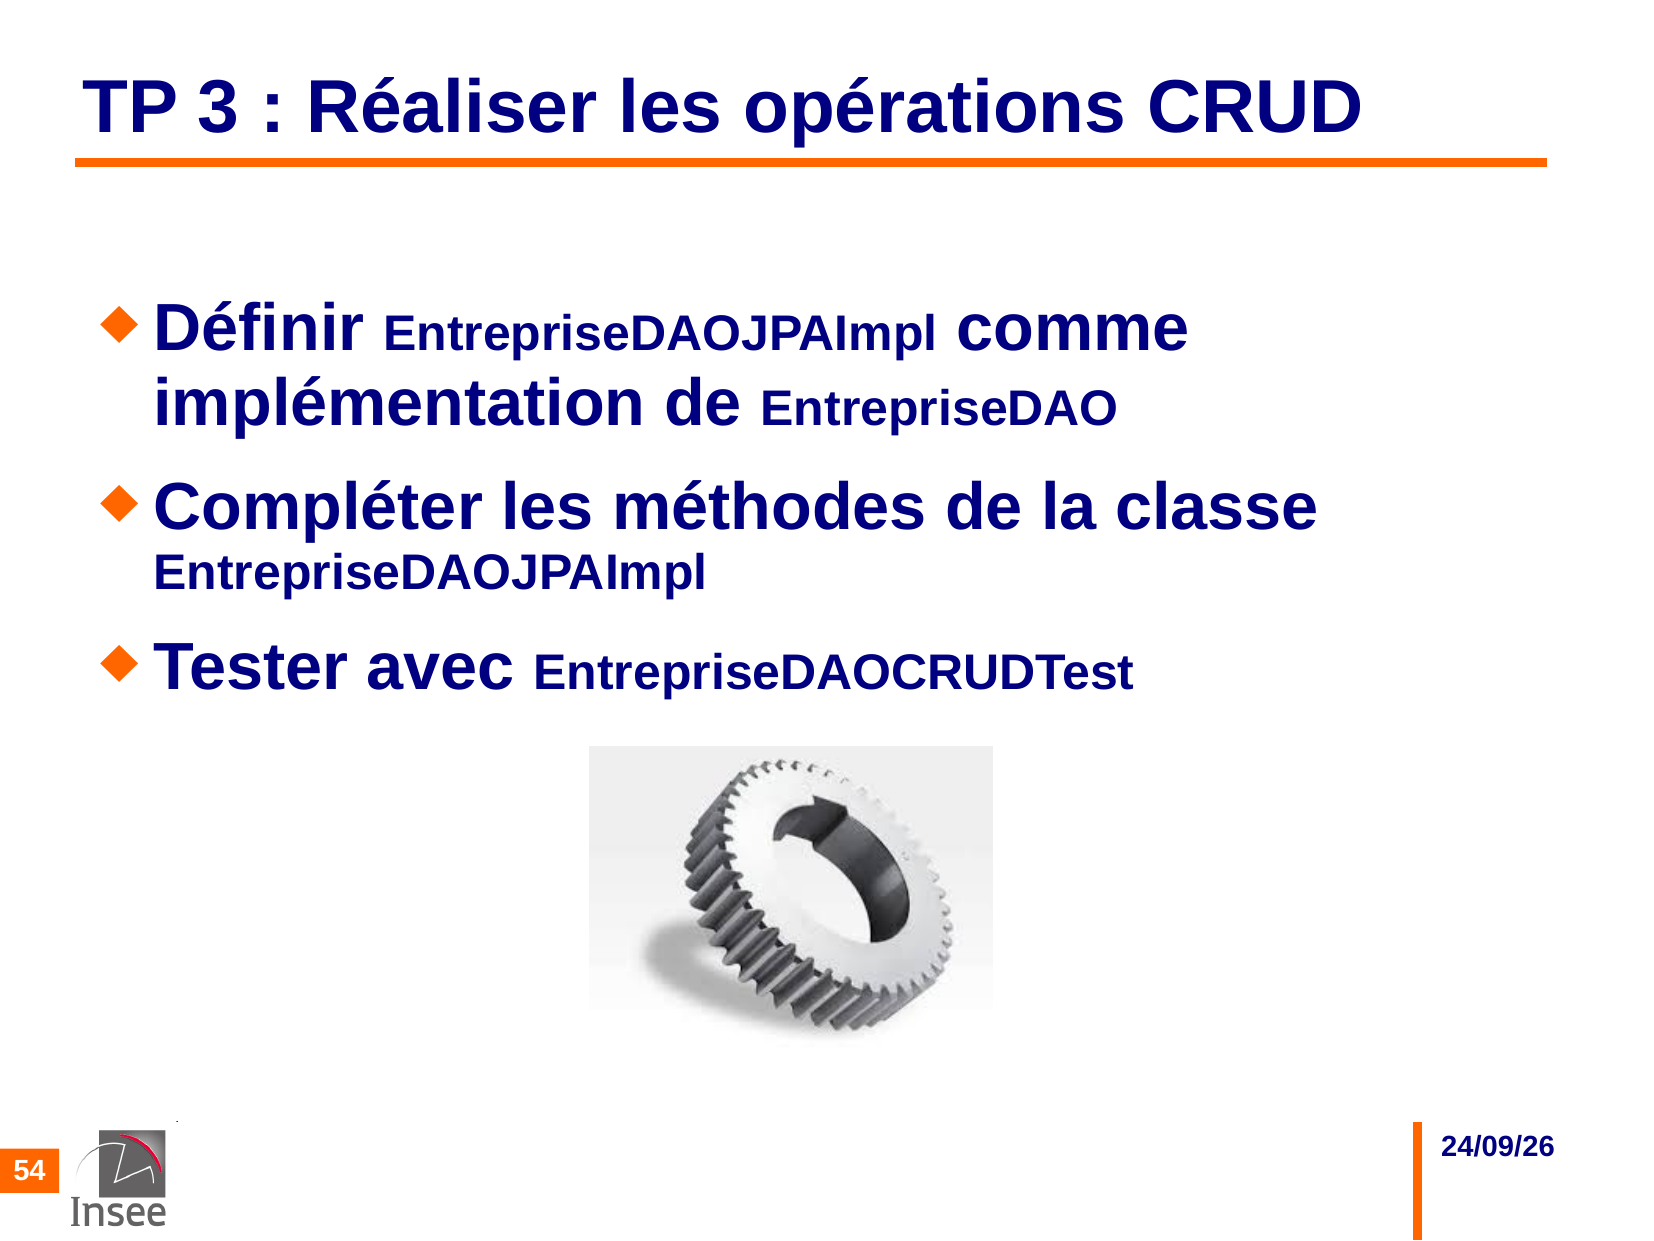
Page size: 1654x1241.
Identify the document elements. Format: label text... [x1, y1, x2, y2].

title TP 3 : Réaliser les opérations CRUD [82, 49, 1619, 163]
picture [589, 746, 993, 1052]
picture [62, 1121, 178, 1241]
list Définir EntrepriseDAOJPAImpl comme implémentation de EntrepriseDAO Compléter les méthodes de la classe EntrepriseDAOJPAImpl Tester avec EntrepriseDAOCRUDTest [82, 290, 1571, 1010]
